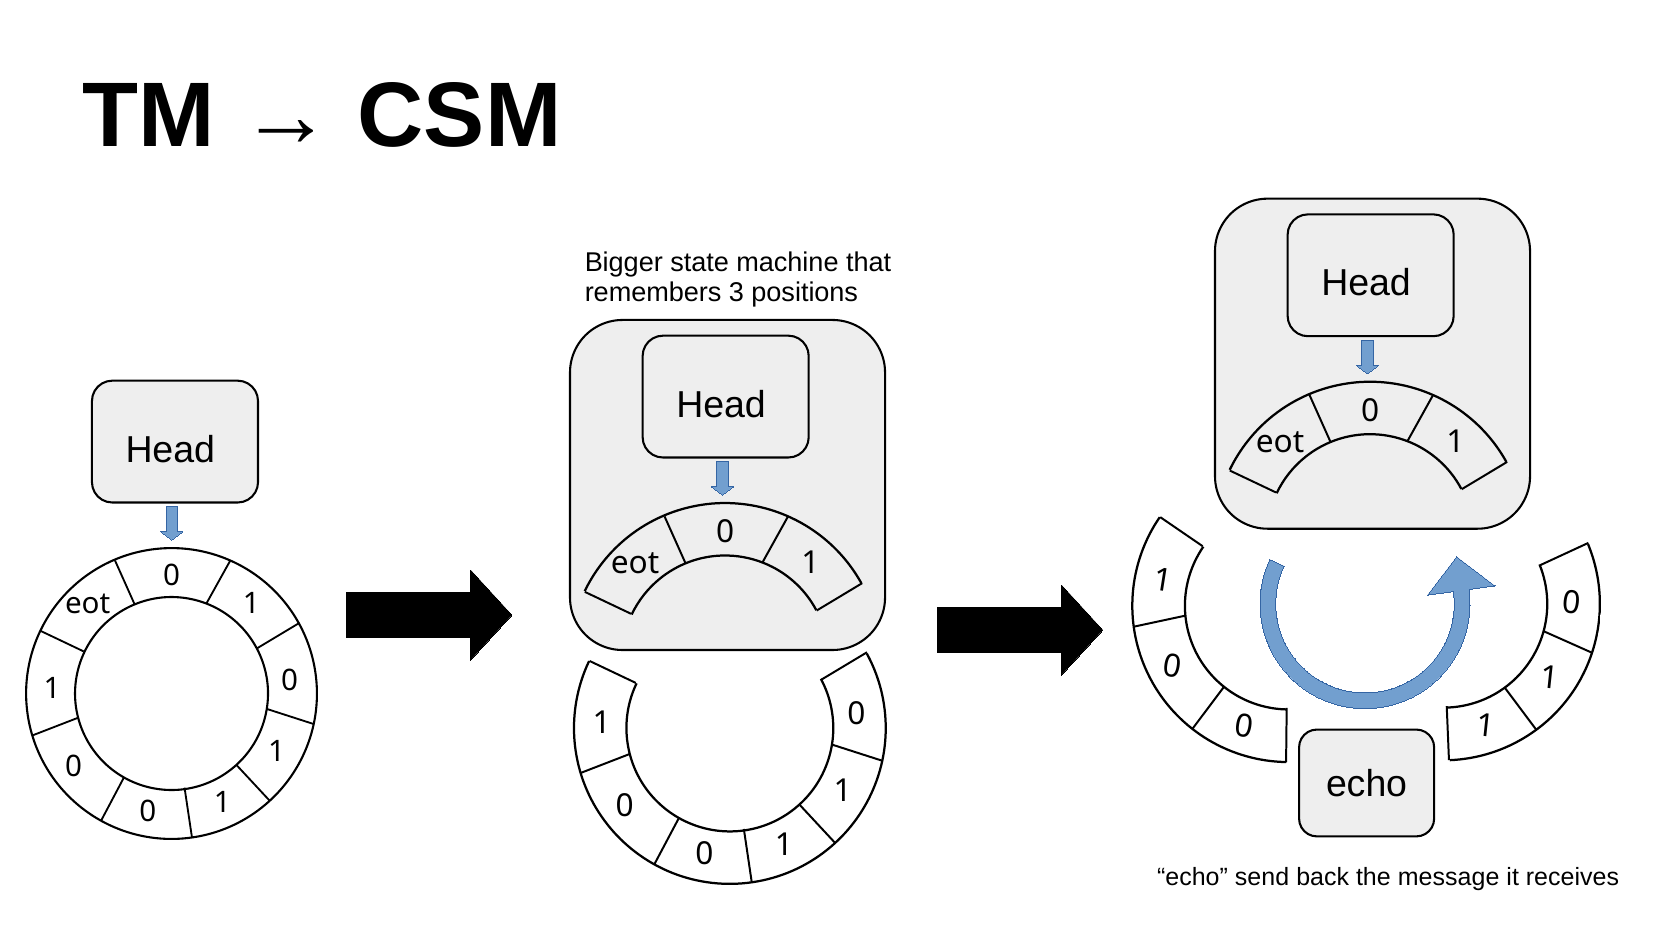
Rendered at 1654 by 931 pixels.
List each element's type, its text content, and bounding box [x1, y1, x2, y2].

picture [572, 651, 887, 886]
text_box [91, 380, 259, 503]
text_box [160, 506, 183, 541]
text_box “echo” send back the message it receives [1142, 855, 1636, 898]
text_box [570, 319, 886, 651]
text_box Head [110, 420, 259, 520]
text_box Head [1306, 254, 1454, 354]
picture [1440, 529, 1609, 776]
text_box Head [661, 375, 809, 475]
picture [1108, 513, 1323, 765]
picture [583, 501, 863, 616]
text_box echo [1299, 729, 1435, 837]
picture [25, 547, 319, 841]
title TM → CSM [82, 37, 1571, 193]
text_box [1215, 198, 1531, 529]
picture [1228, 380, 1508, 494]
text_box [1260, 556, 1496, 709]
text_box Bigger state machine that remembers 3 positions [570, 239, 906, 316]
text_box [937, 585, 1103, 676]
text_box [346, 570, 512, 661]
